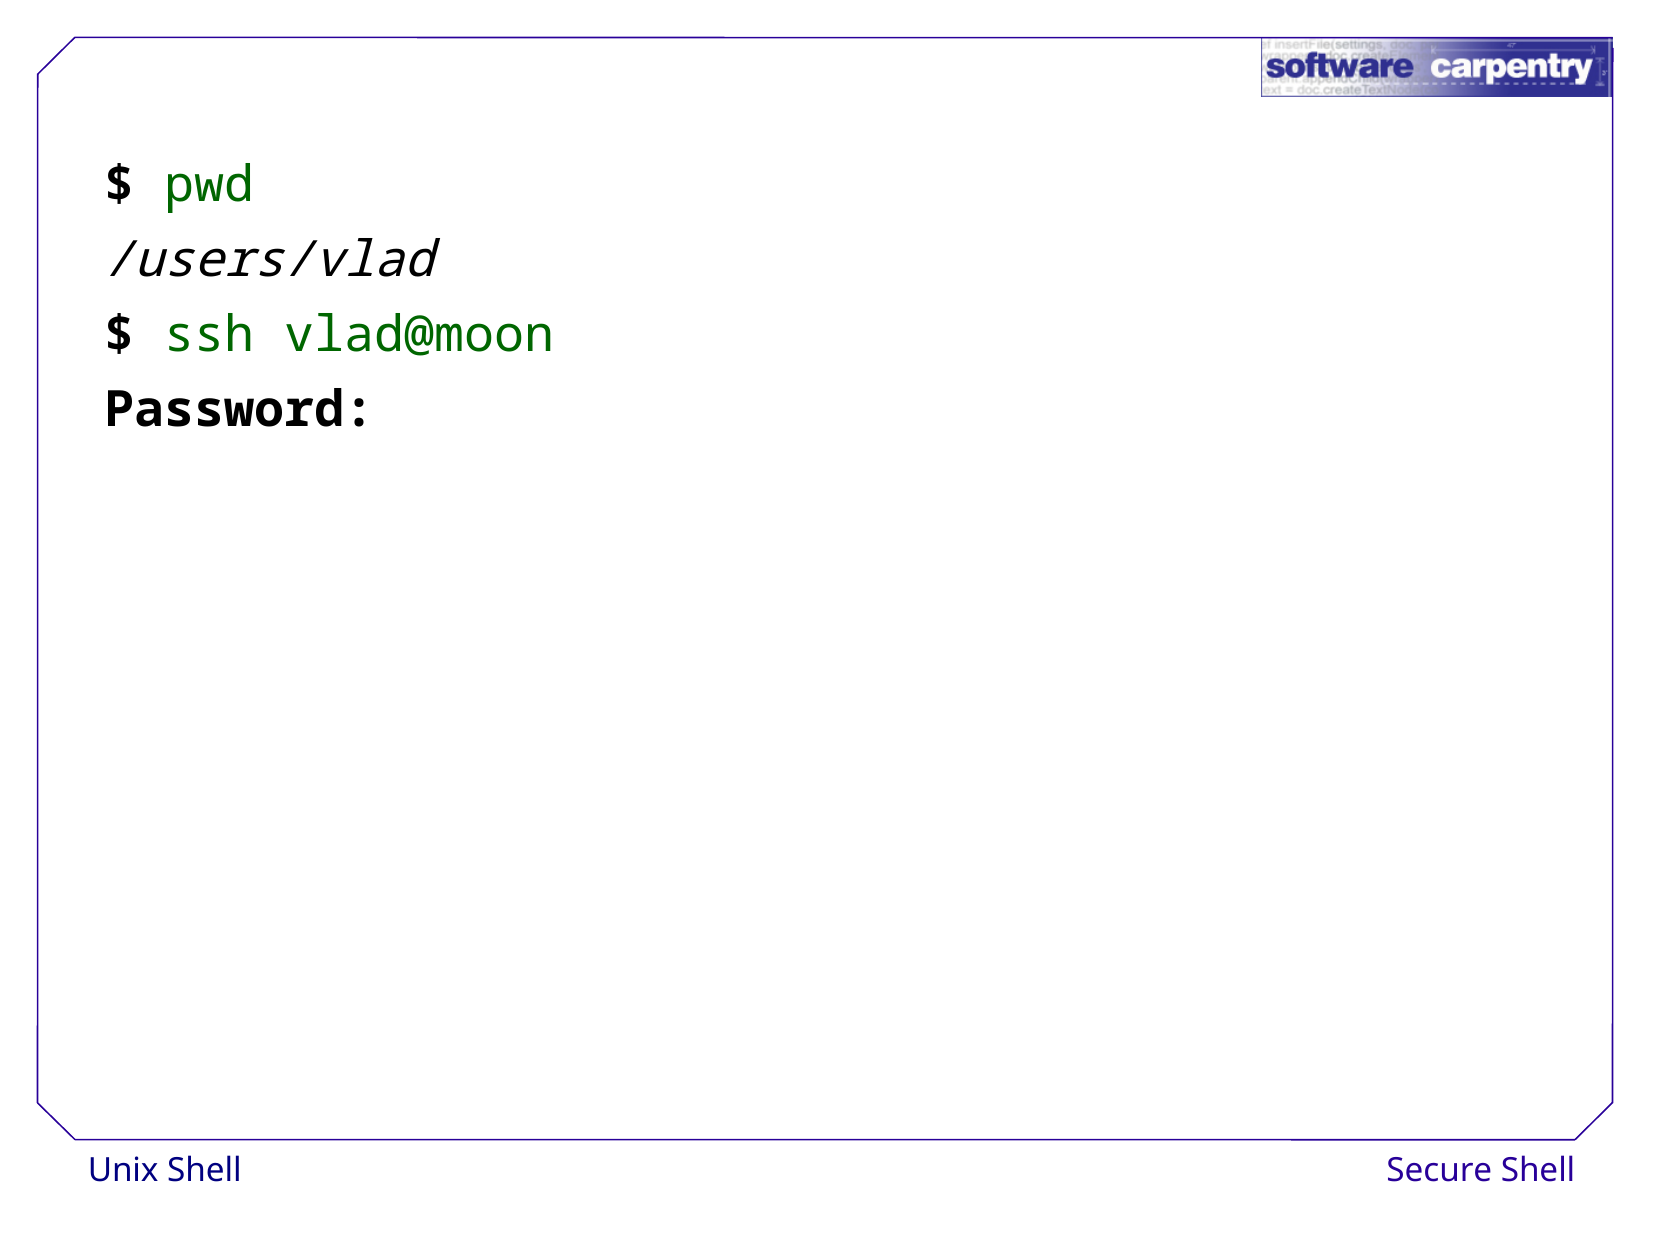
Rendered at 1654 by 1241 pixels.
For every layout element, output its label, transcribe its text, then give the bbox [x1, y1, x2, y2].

picture [1261, 39, 1613, 97]
text_box $ pwd /users/vlad $ ssh vlad@moon Password: [89, 128, 1512, 1121]
